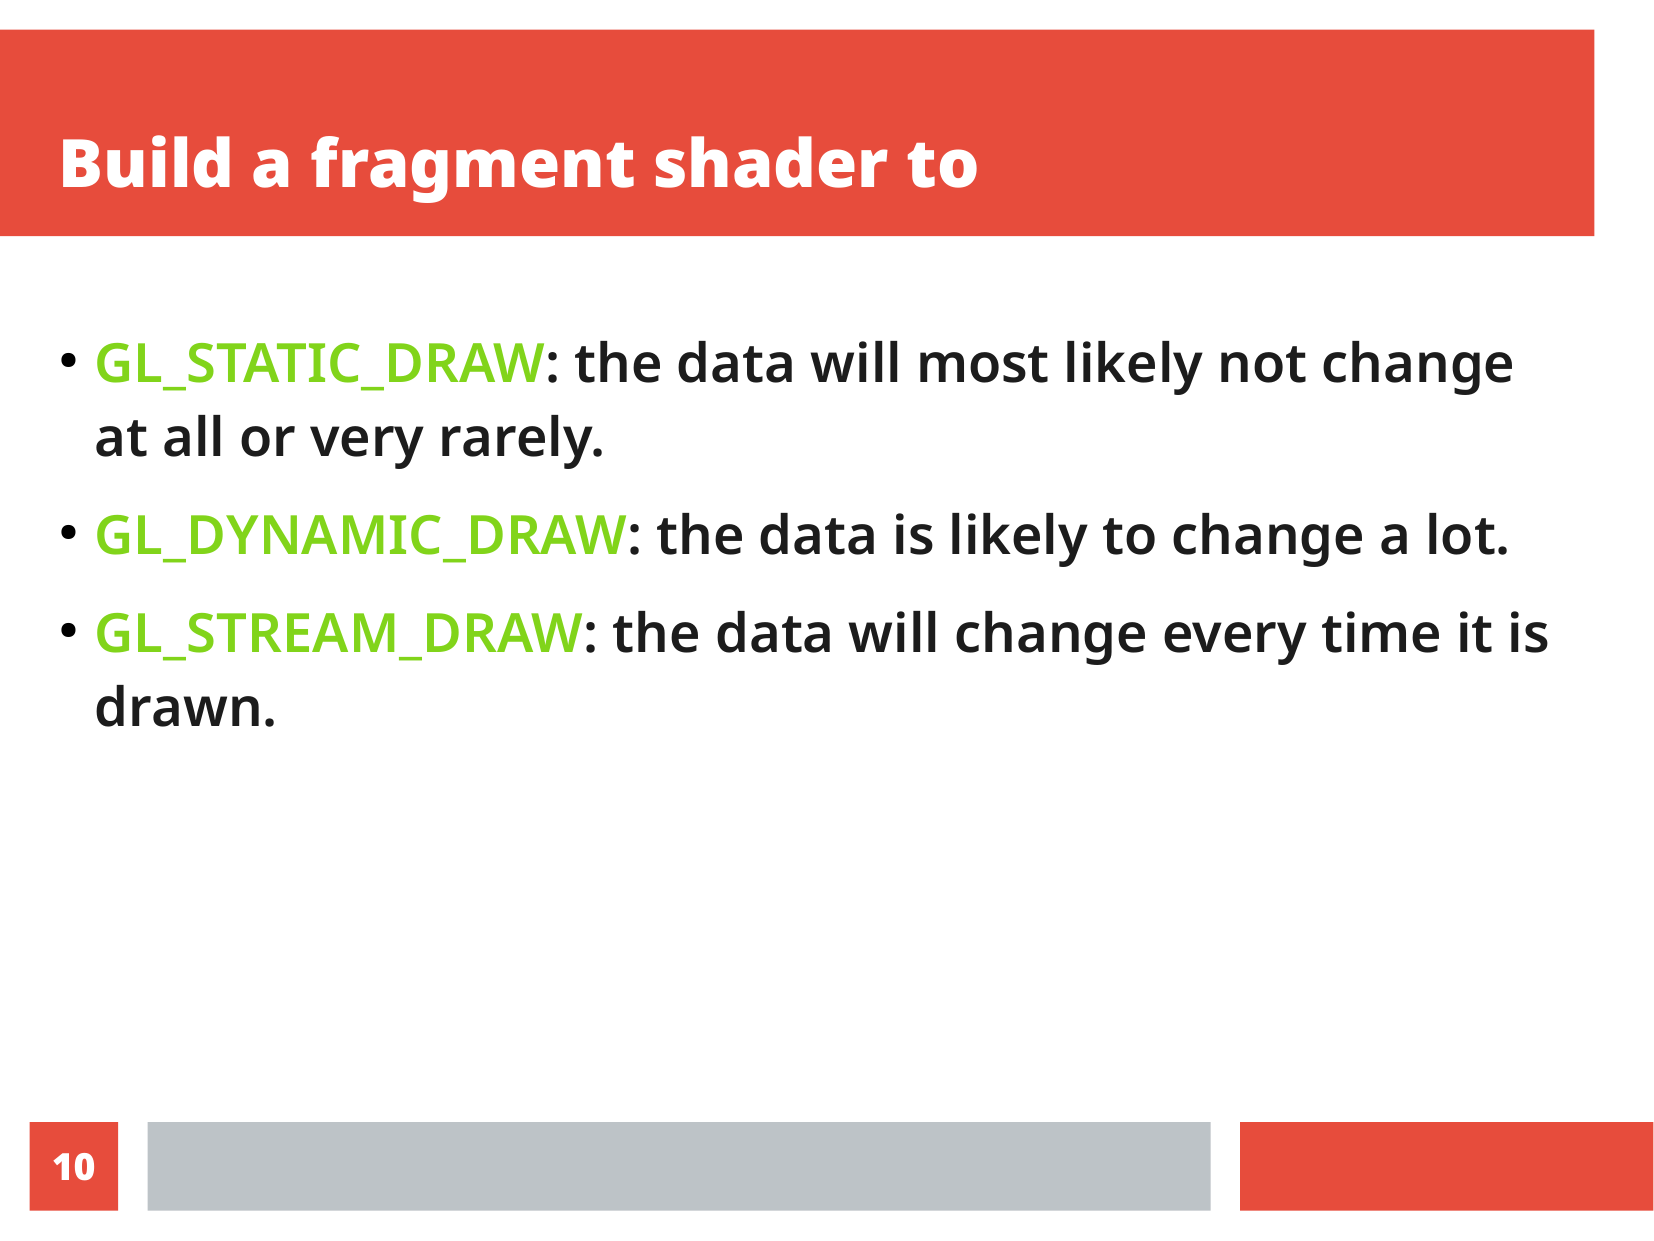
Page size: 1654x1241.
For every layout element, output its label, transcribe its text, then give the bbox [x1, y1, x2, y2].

title Build a fragment shader to [59, 59, 1595, 207]
list GL_STATIC_DRAW: the data will most likely not change at all or very rarely. GL_DYNAMIC_DRAW: the data is likely to change a lot. GL_STREAM_DRAW: the data will change every time it is drawn. [59, 324, 1565, 1093]
